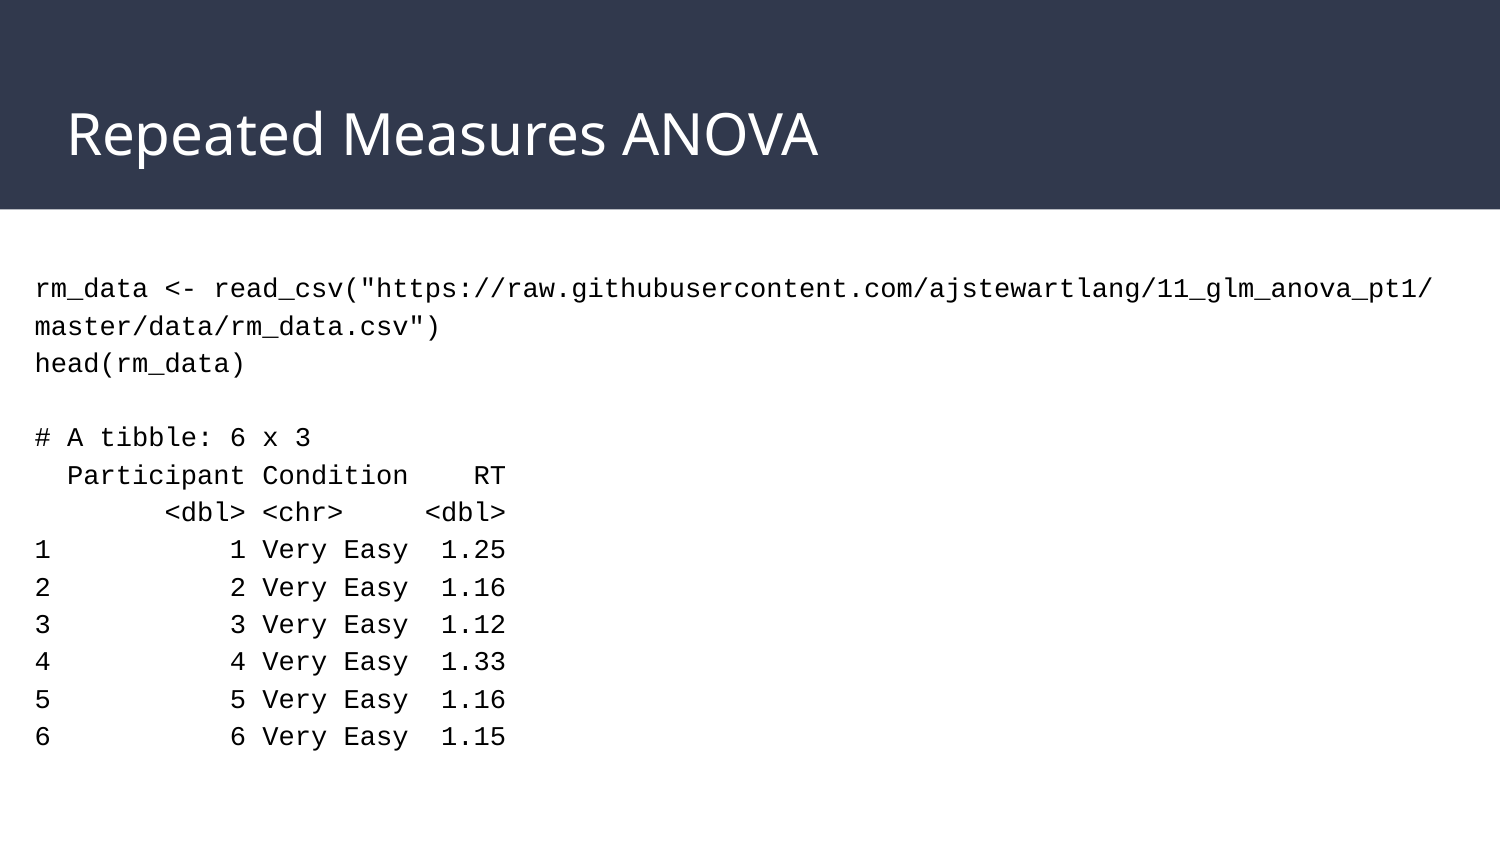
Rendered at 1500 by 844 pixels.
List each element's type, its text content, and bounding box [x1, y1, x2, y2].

title Repeated Measures ANOVA [51, 82, 1449, 185]
text_box rm_data <- read_csv("https://raw.githubusercontent.com/ajstewartlang/11_glm_anova_pt1/master/data/rm_data.csv") head(rm_data) # A tibble: 6 x 3 Participant Condition RT <dbl> <chr> <dbl> 1 1 Very Easy 1.25 2 2 Very Easy 1.16 3 3 Very Easy 1.12 4 4 Very Easy 1.33 5 5 Very Easy 1.16 6 6 Very Easy 1.15 [19, 250, 1472, 821]
